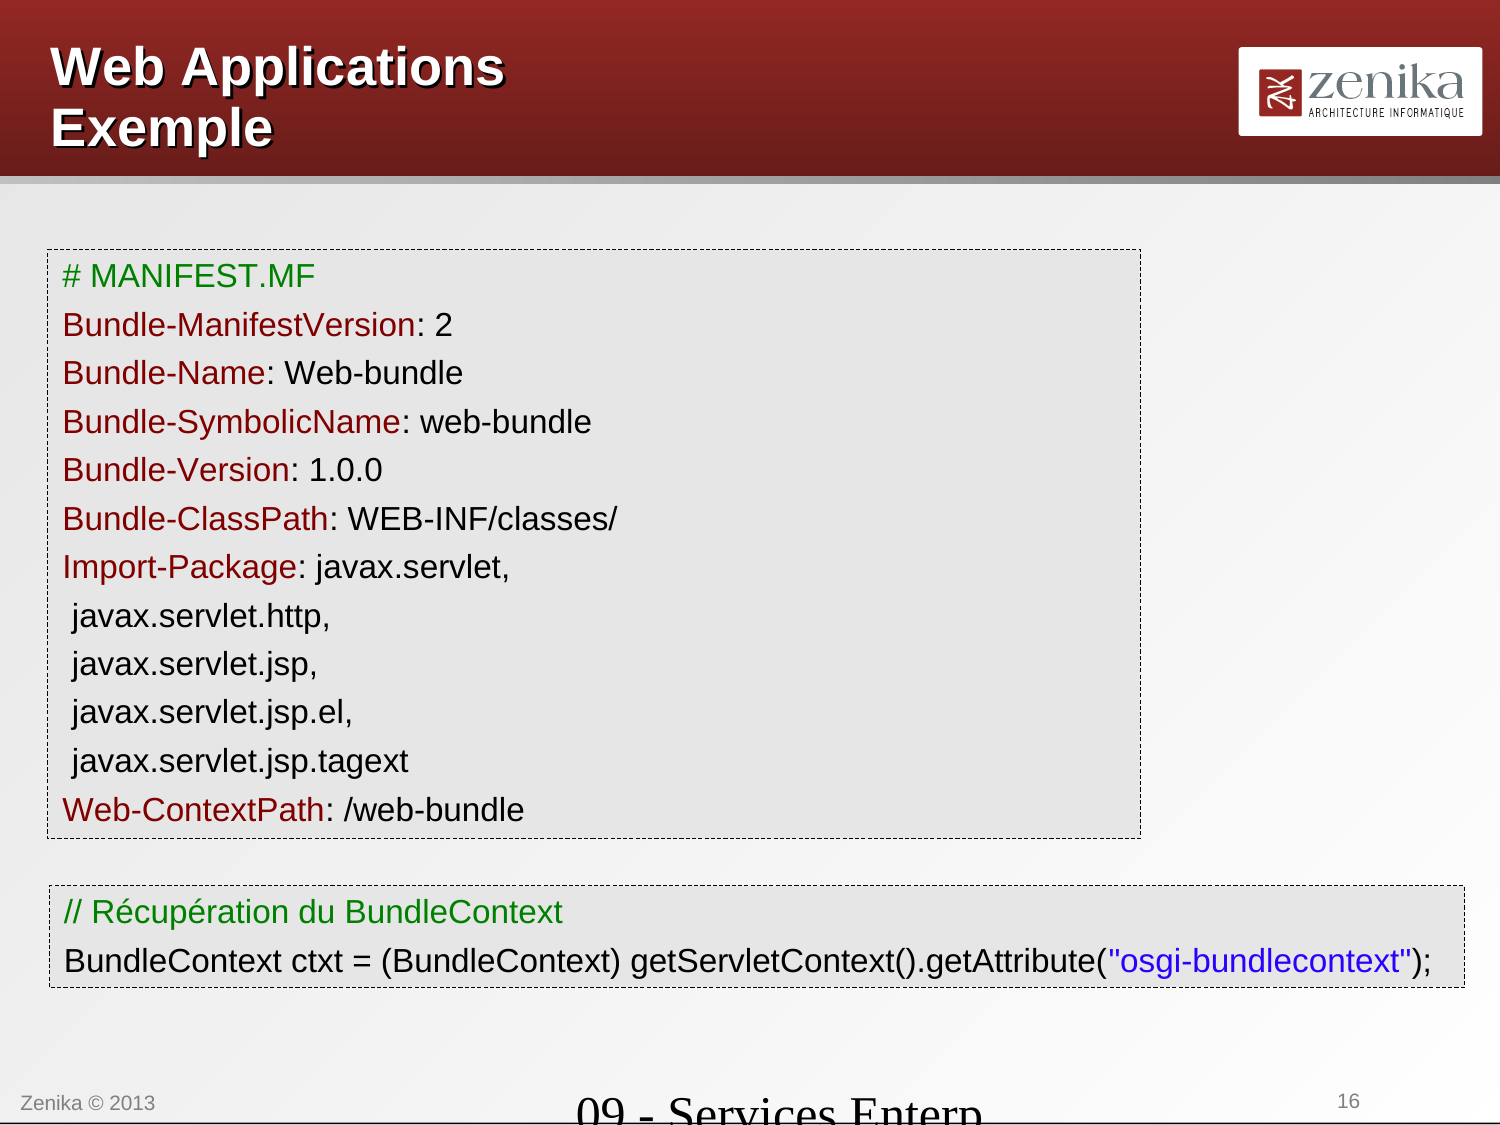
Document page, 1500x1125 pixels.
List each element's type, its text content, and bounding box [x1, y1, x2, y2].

title Web Applications Exemple [50, 15, 1206, 180]
list # MANIFEST.MF Bundle-ManifestVersion: 2 Bundle-Name: Web-bundle Bundle-SymbolicName: web-bundle Bundle-Version: 1.0.0 Bundle-ClassPath: WEB-INF/classes/ Import-Package: javax.servlet, javax.servlet.http, javax.servlet.jsp, javax.servlet.jsp.el, javax.servlet.jsp.tagext Web-ContextPath: /web-bundle [47, 249, 1141, 839]
picture [1257, 58, 1464, 125]
list // Récupération du BundleContext BundleContext ctxt = (BundleContext) getServletContext().getAttribute("osgi-bundlecontext"); [49, 885, 1465, 988]
